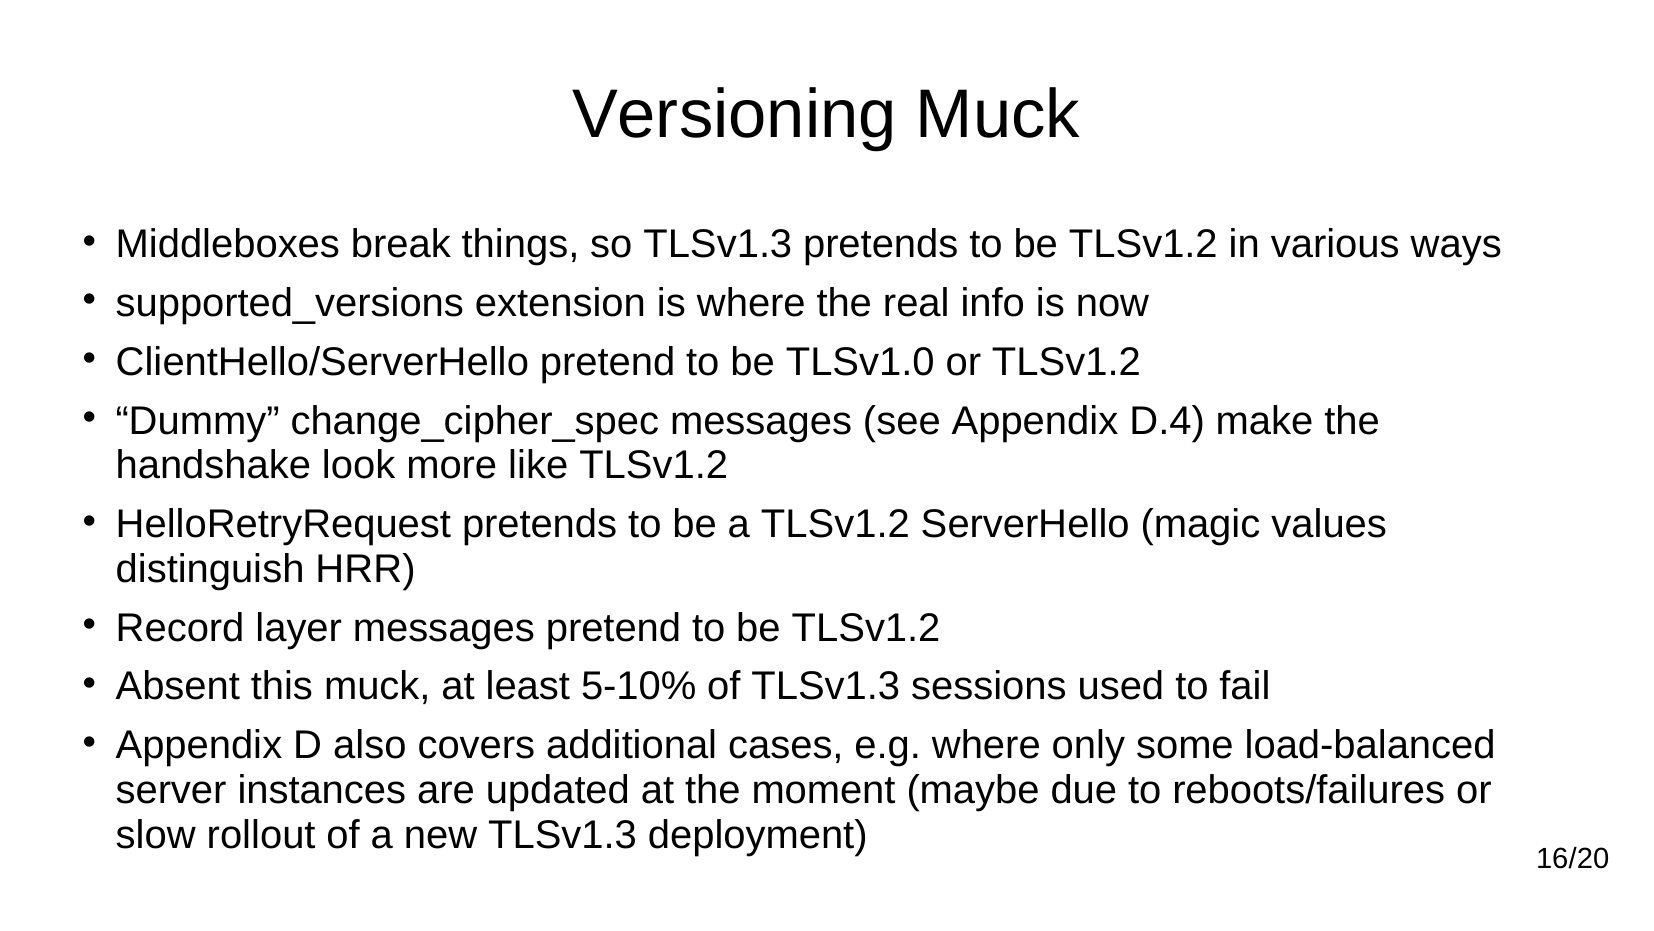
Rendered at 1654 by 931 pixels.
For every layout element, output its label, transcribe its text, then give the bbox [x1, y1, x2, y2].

title Versioning Muck [82, 37, 1571, 193]
list Middleboxes break things, so TLSv1.3 pretends to be TLSv1.2 in various ways supported_versions extension is where the real info is now ClientHello/ServerHello pretend to be TLSv1.0 or TLSv1.2 “Dummy” change_cipher_spec messages (see Appendix D.4) make the handshake look more like TLSv1.2 HelloRetryRequest pretends to be a TLSv1.2 ServerHello (magic values distinguish HRR) Record layer messages pretend to be TLSv1.2 Absent this muck, at least 5-10% of TLSv1.3 sessions used to fail Appendix D also covers additional cases, e.g. where only some load-balanced server instances are updated at the moment (maybe due to reboots/failures or slow rollout of a new TLSv1.3 deployment) [82, 217, 1571, 869]
